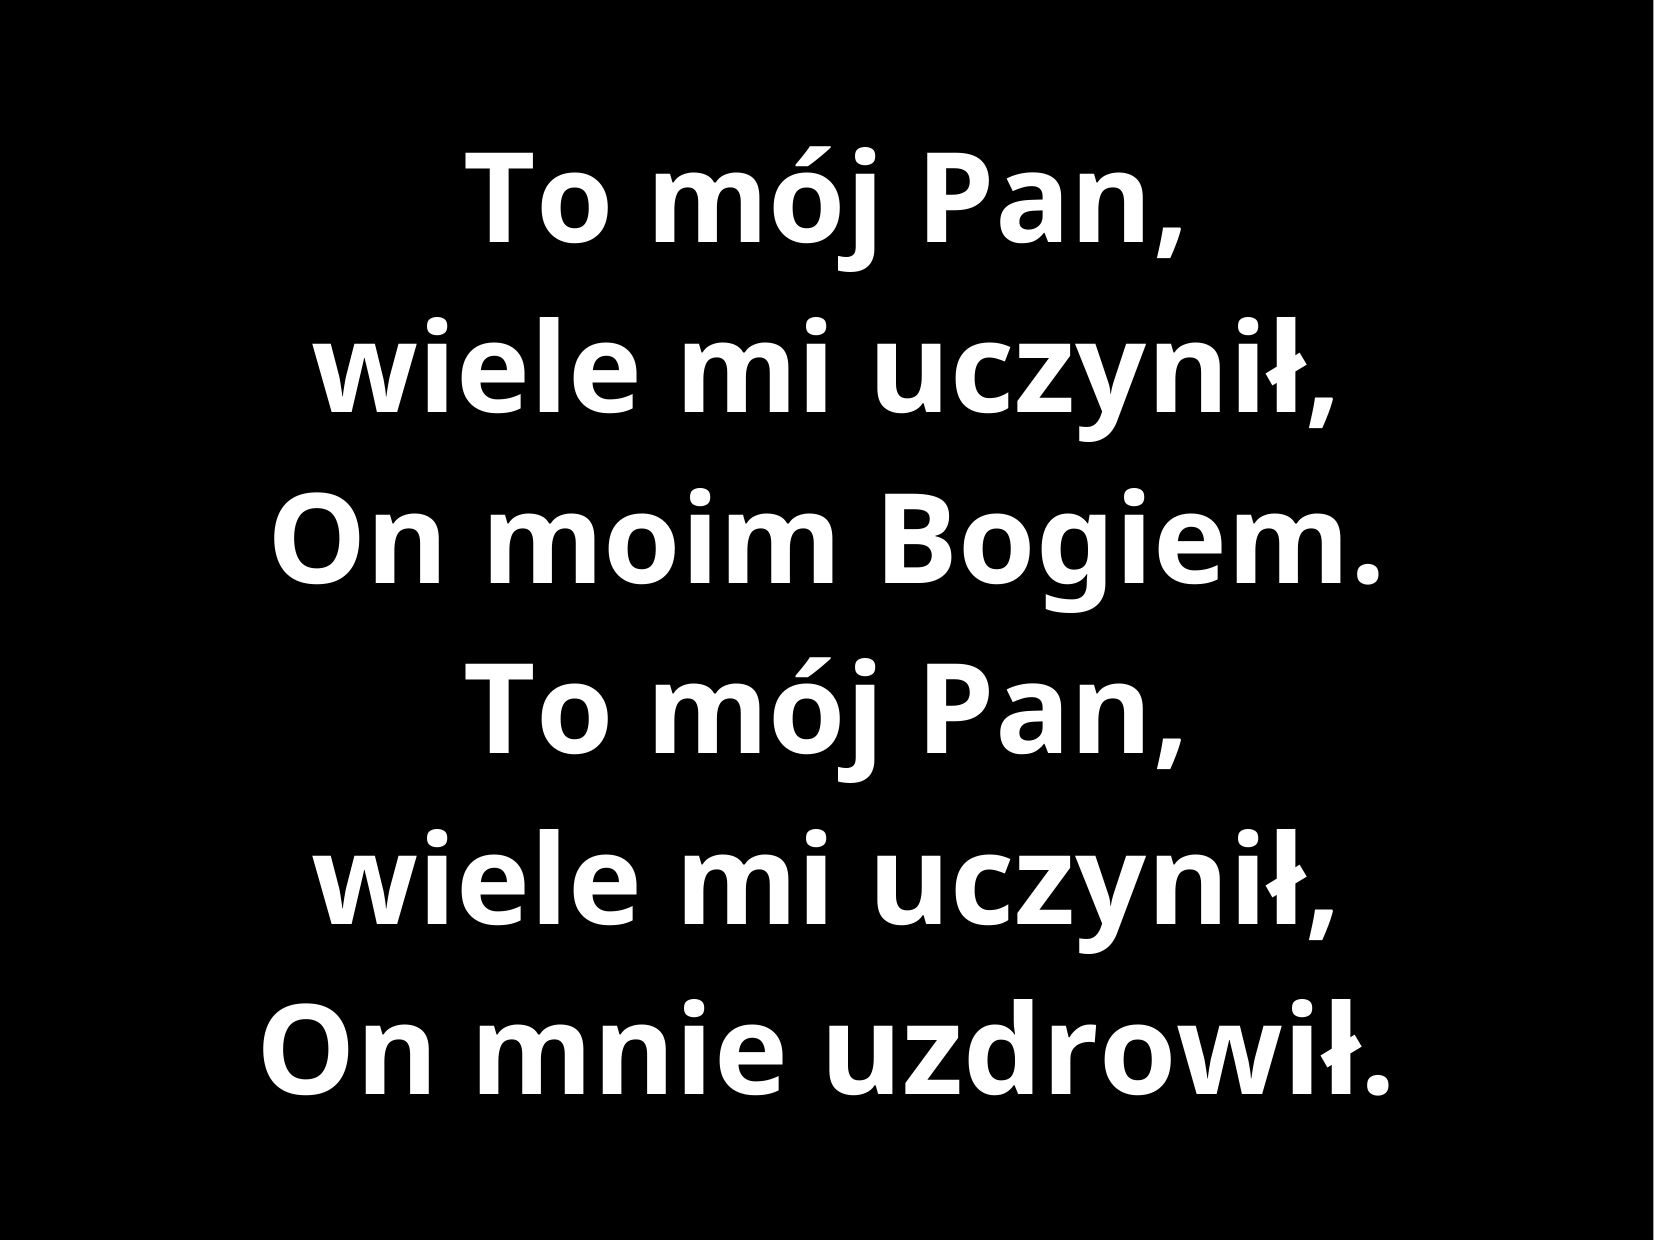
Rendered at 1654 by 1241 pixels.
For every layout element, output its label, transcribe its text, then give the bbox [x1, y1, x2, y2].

subtitle To mój Pan, wiele mi uczynił, On moim Bogiem. To mój Pan, wiele mi uczynił, On mnie uzdrowił. [0, 0, 1654, 1241]
